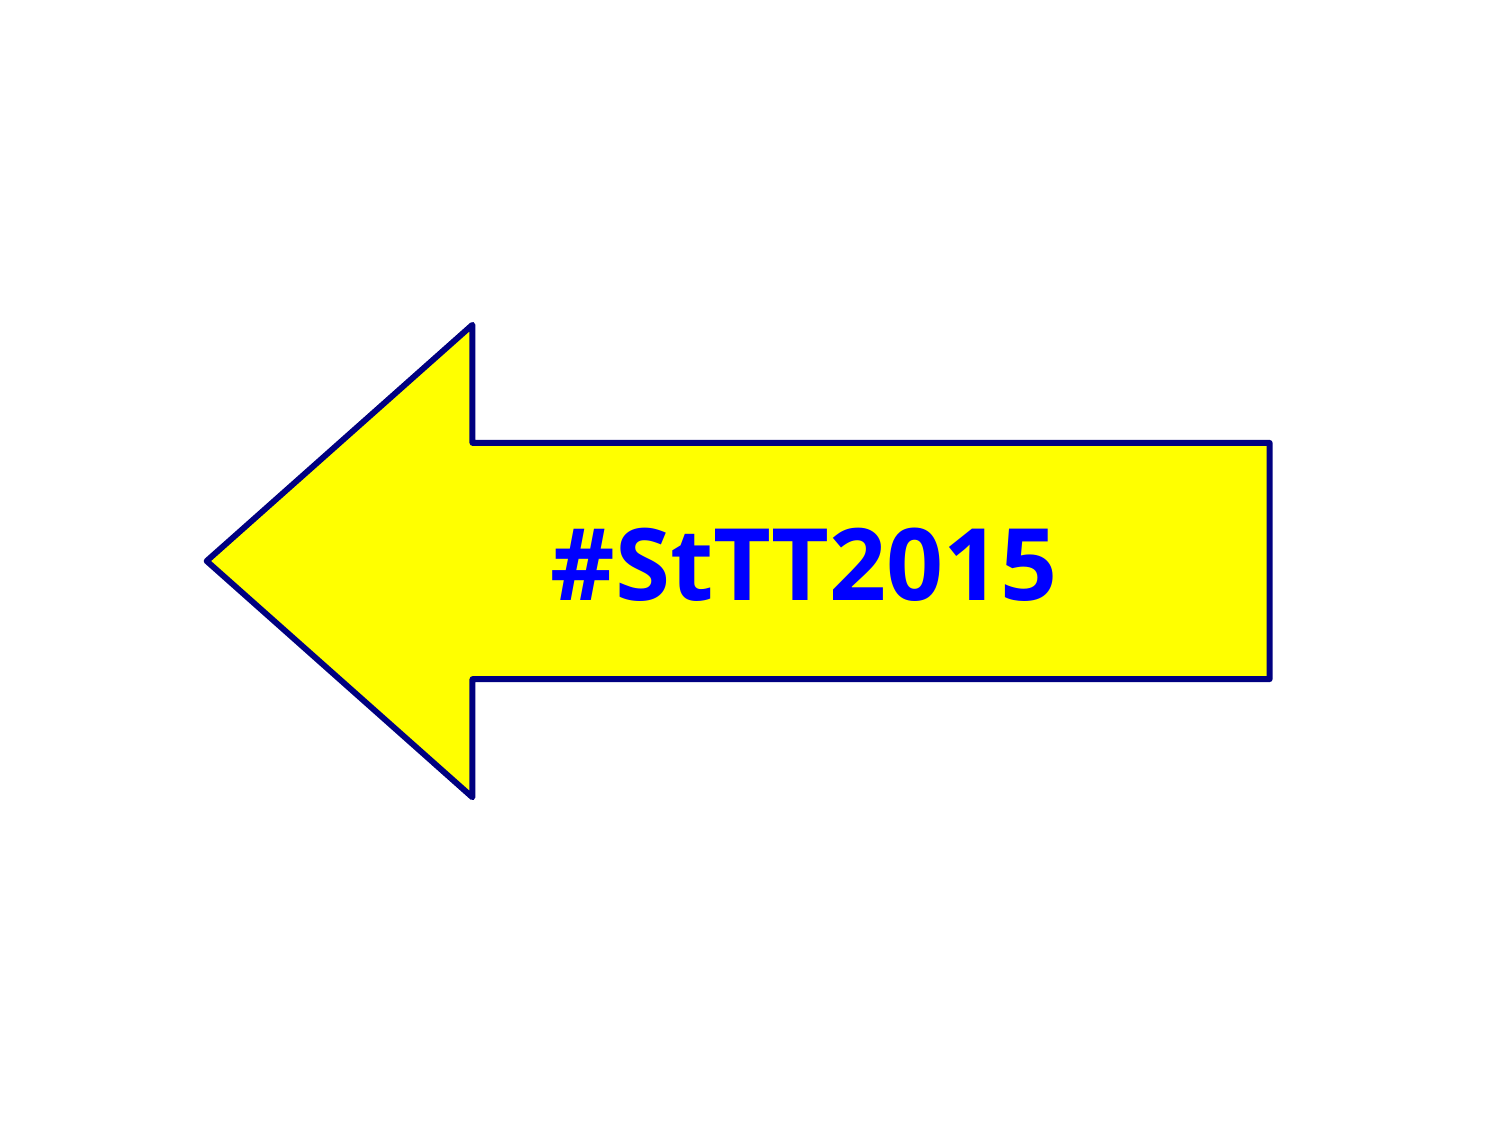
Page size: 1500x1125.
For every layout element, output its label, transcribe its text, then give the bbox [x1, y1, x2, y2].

text_box #StTT2015 [206, 324, 1270, 798]
